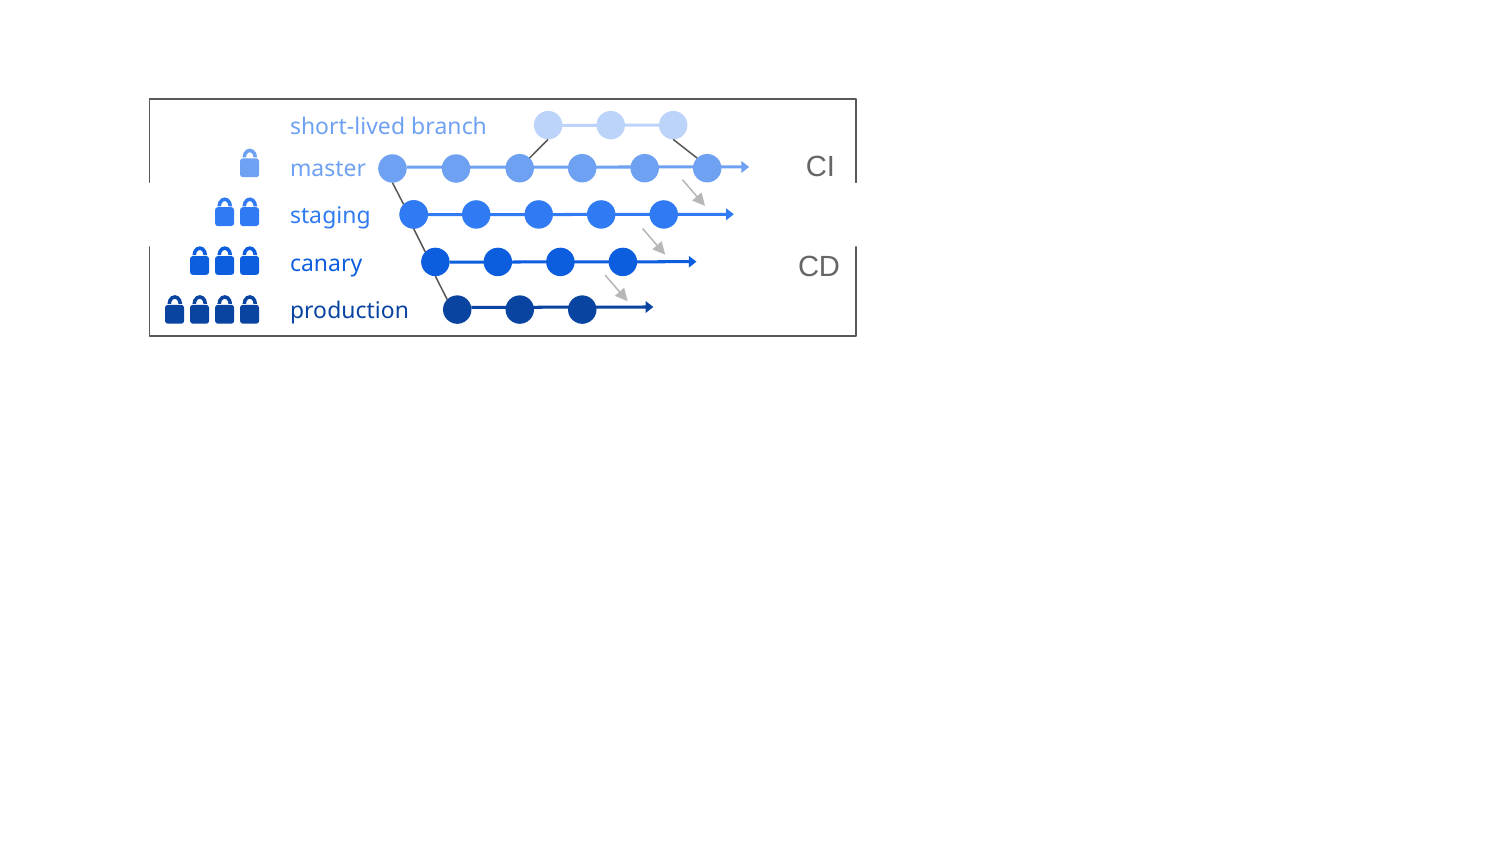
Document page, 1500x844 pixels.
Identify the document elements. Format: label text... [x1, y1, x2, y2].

text_box [240, 295, 260, 324]
text_box canary [272, 235, 406, 286]
text_box [533, 110, 688, 140]
text_box production [272, 283, 450, 336]
text_box [81, 182, 274, 275]
text_box [215, 295, 235, 324]
text_box [190, 295, 210, 324]
text_box staging [272, 188, 406, 238]
text_box short-lived branch [272, 98, 506, 152]
text_box master [272, 140, 388, 191]
text_box [450, 295, 654, 324]
text_box CI [790, 132, 857, 211]
text_box [165, 295, 185, 324]
text_box CD [783, 232, 857, 311]
text_box [387, 153, 961, 277]
text_box [240, 148, 260, 178]
